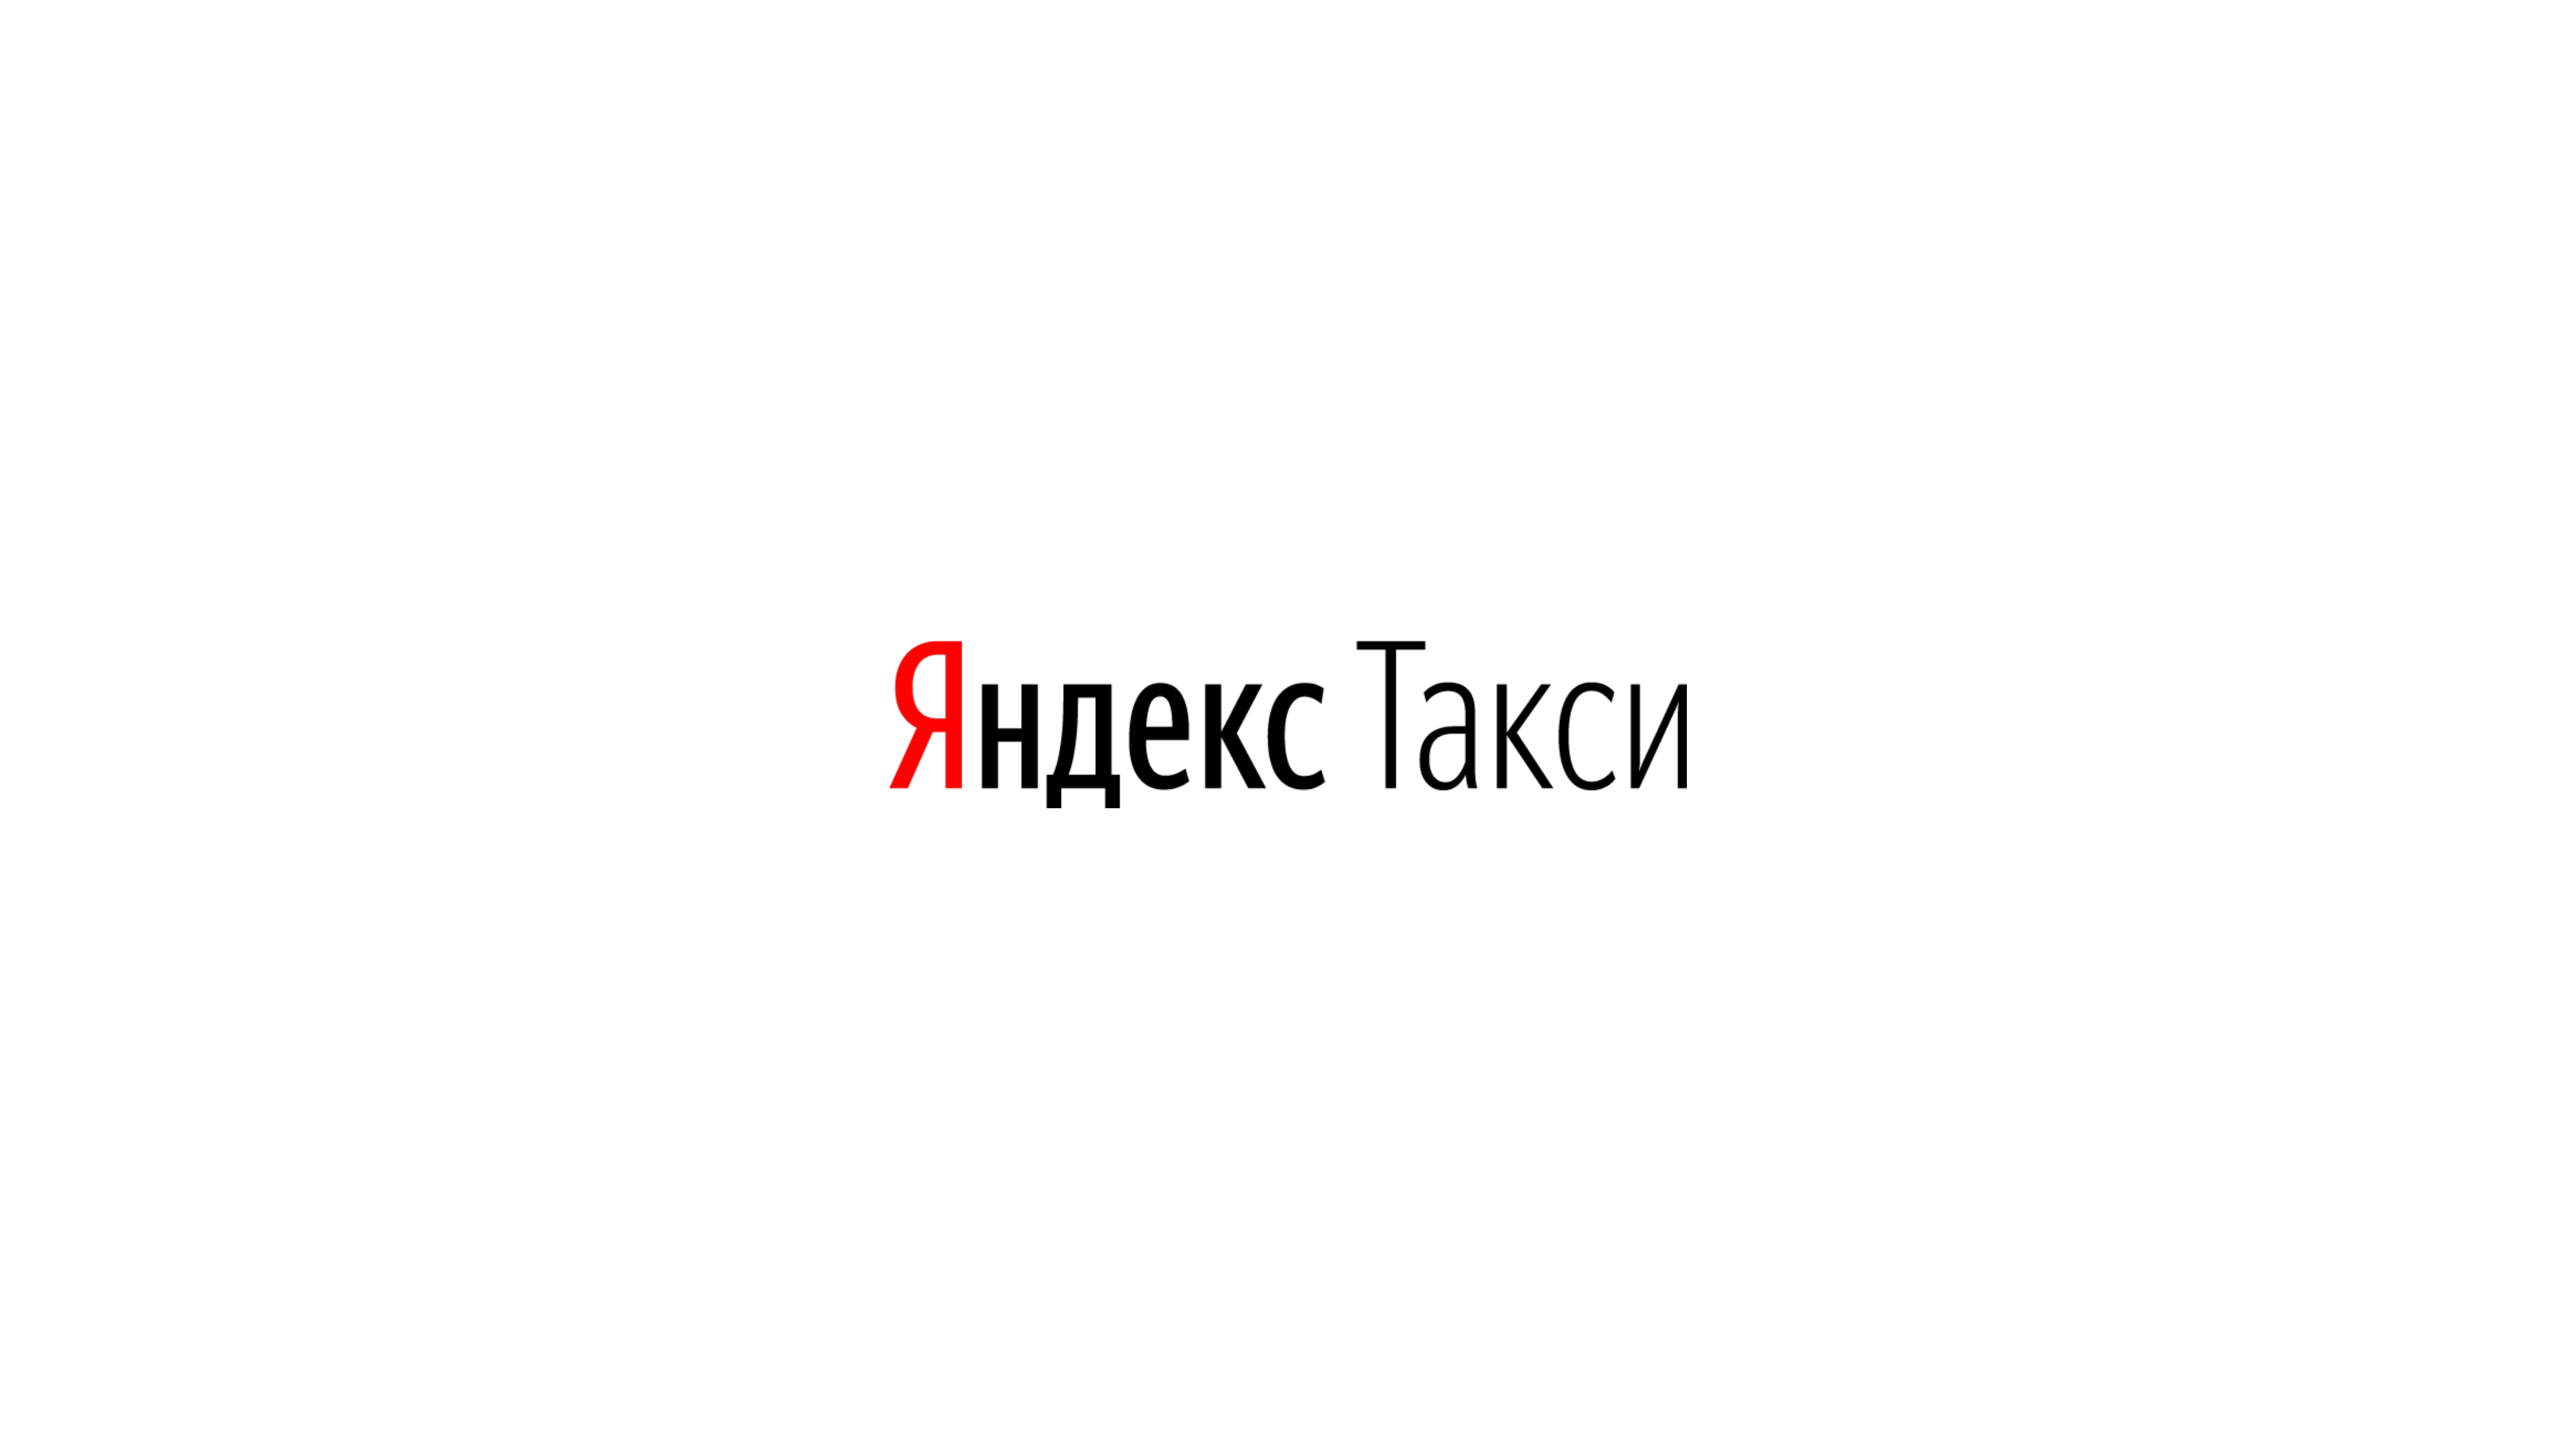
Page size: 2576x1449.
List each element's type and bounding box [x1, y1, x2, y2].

picture [889, 641, 1687, 808]
